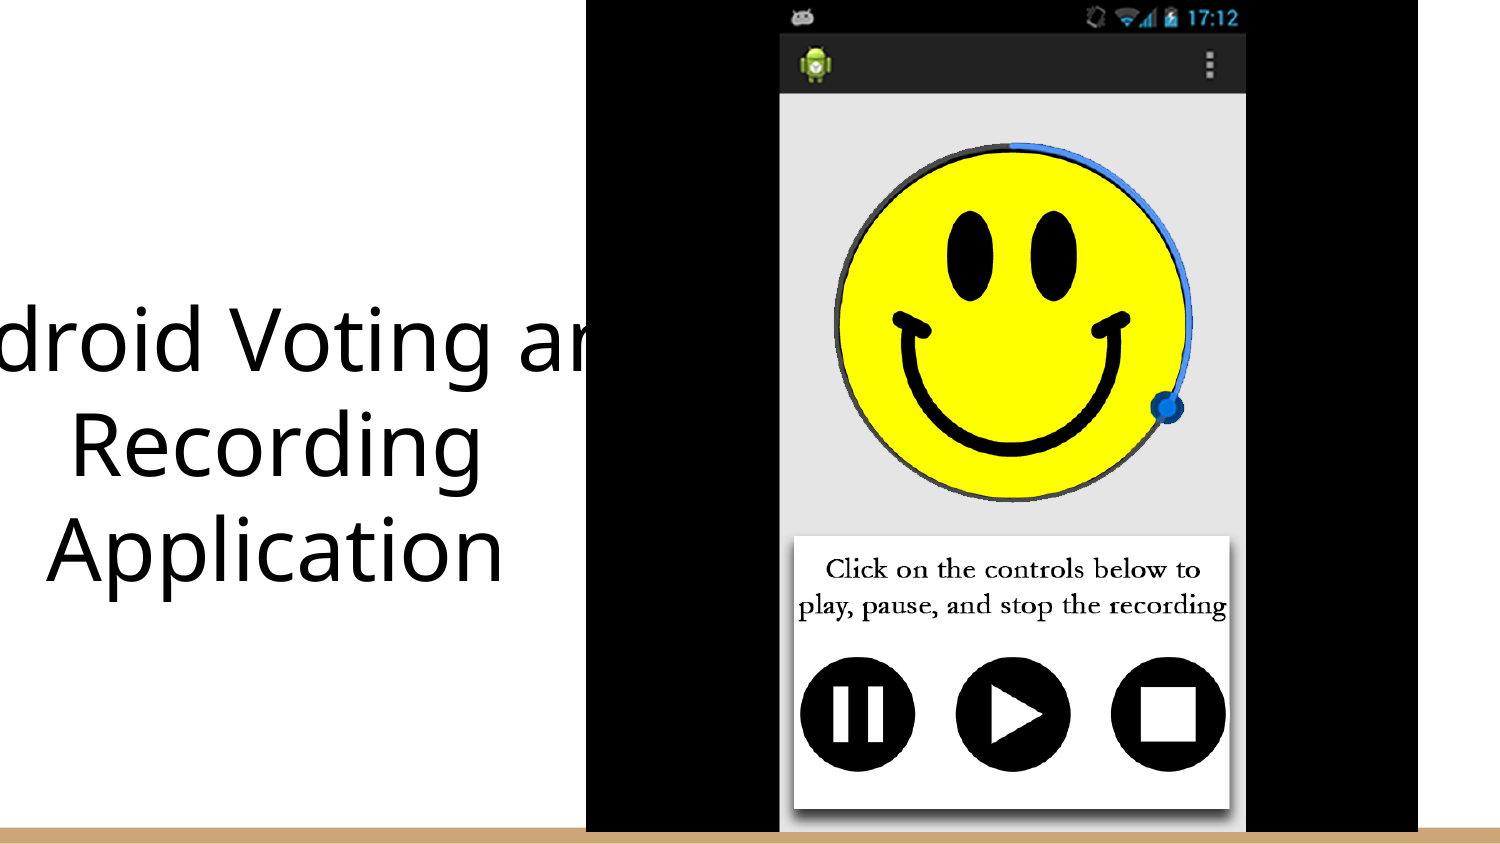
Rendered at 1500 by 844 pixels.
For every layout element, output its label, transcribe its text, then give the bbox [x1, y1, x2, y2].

title Android Voting and Recording Application [0, 477, 586, 614]
picture [586, 0, 1418, 832]
